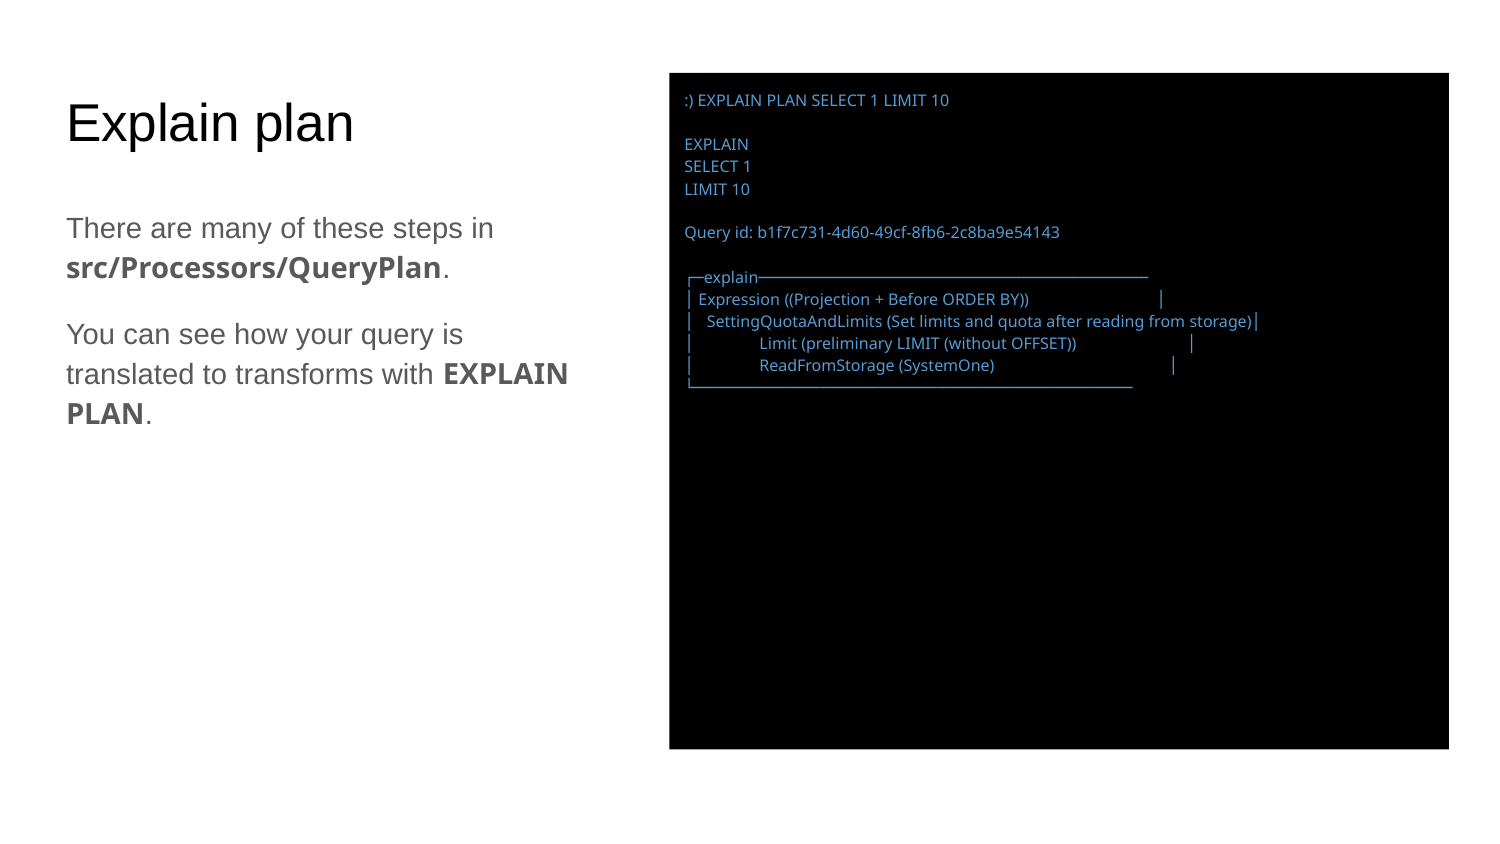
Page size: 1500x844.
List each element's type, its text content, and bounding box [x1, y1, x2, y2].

title Explain plan [51, 72, 669, 167]
list There are many of these steps in src/Processors/QueryPlan. You can see how your query is translated to transforms with EXPLAIN PLAN. [51, 189, 603, 750]
list :) EXPLAIN PLAN SELECT 1 LIMIT 10 EXPLAIN SELECT 1 LIMIT 10 Query id: b1f7c731-4d60-49cf-8fb6-2c8ba9e54143 ┌─explain──────────────────────────────────────── │ Expression ((Projection + Before ORDER BY)) │ │ SettingQuotaAndLimits (Set limits and quota after reading from storage)│ │ Limit (preliminary LIMIT (without OFFSET)) │ │ ReadFromStorage (SystemOne) │ └───────────────────────────────────────────── [669, 72, 1449, 750]
